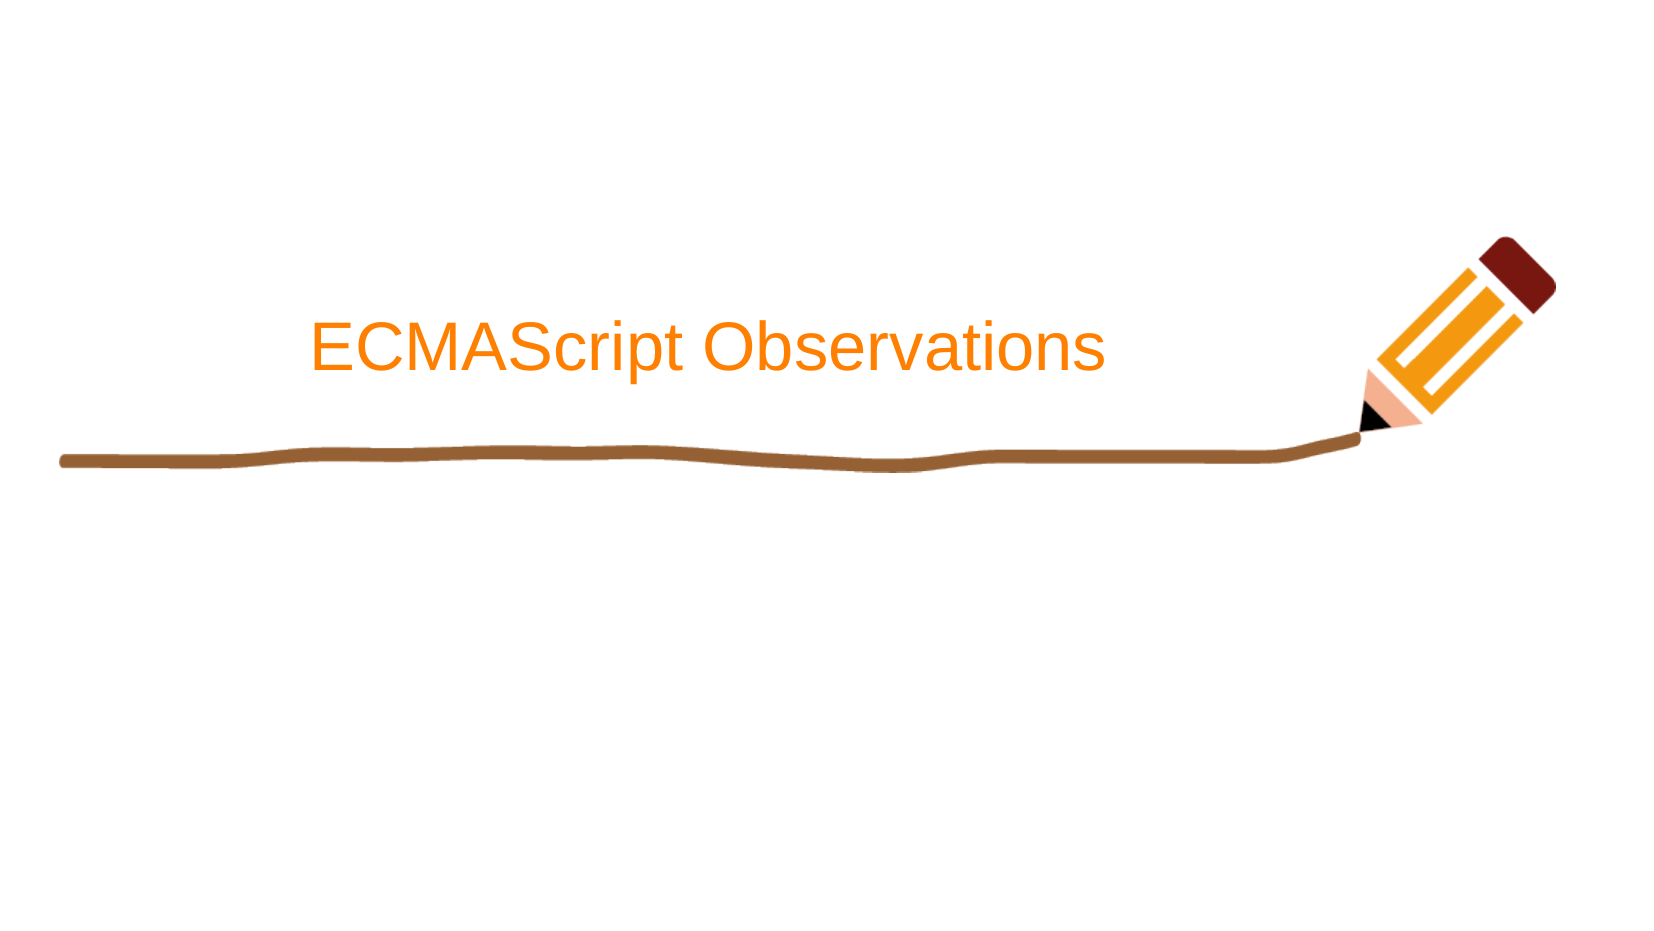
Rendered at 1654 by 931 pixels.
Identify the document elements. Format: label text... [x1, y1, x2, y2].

title ECMAScript Observations [88, 265, 1329, 429]
picture [59, 236, 1556, 473]
